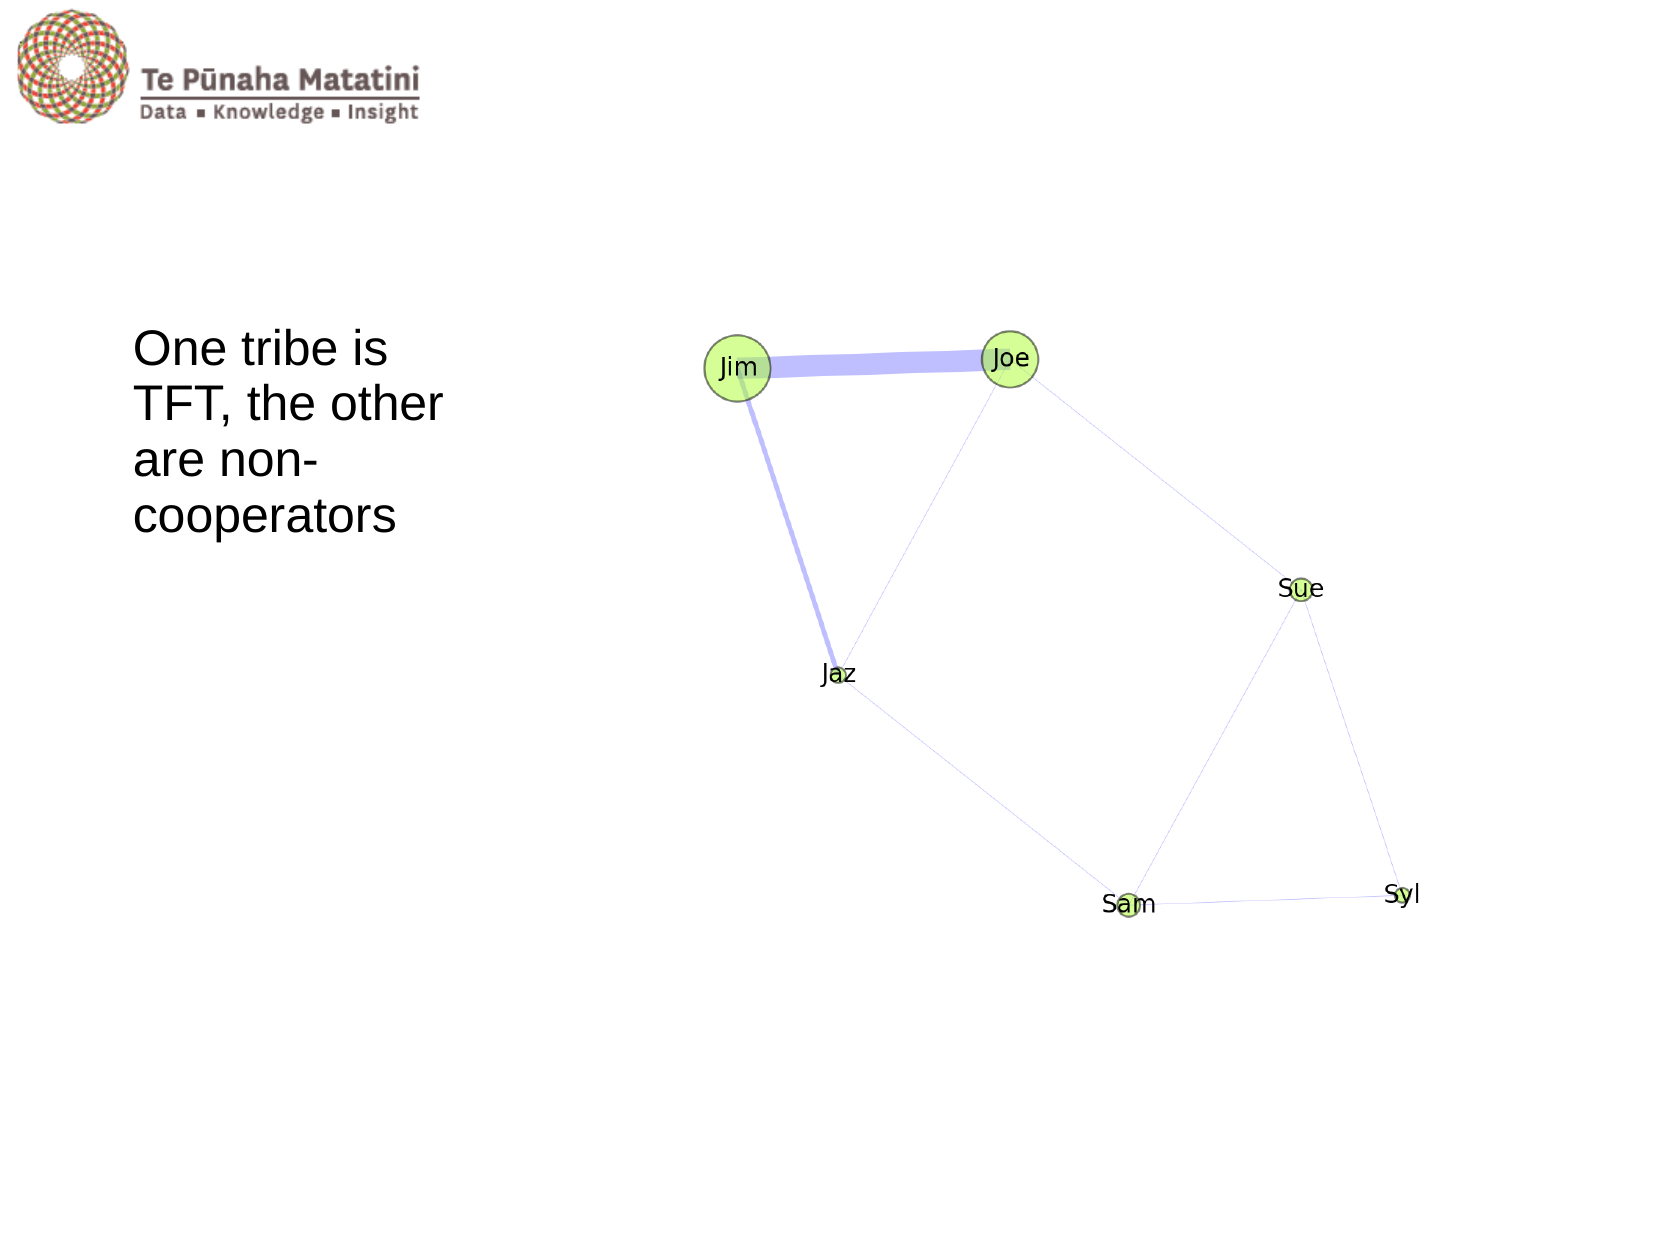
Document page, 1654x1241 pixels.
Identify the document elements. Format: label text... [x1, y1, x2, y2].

picture [17, 0, 455, 148]
text_box One tribe is TFT, the other are non-cooperators [118, 200, 485, 1004]
picture [454, 174, 1654, 1075]
